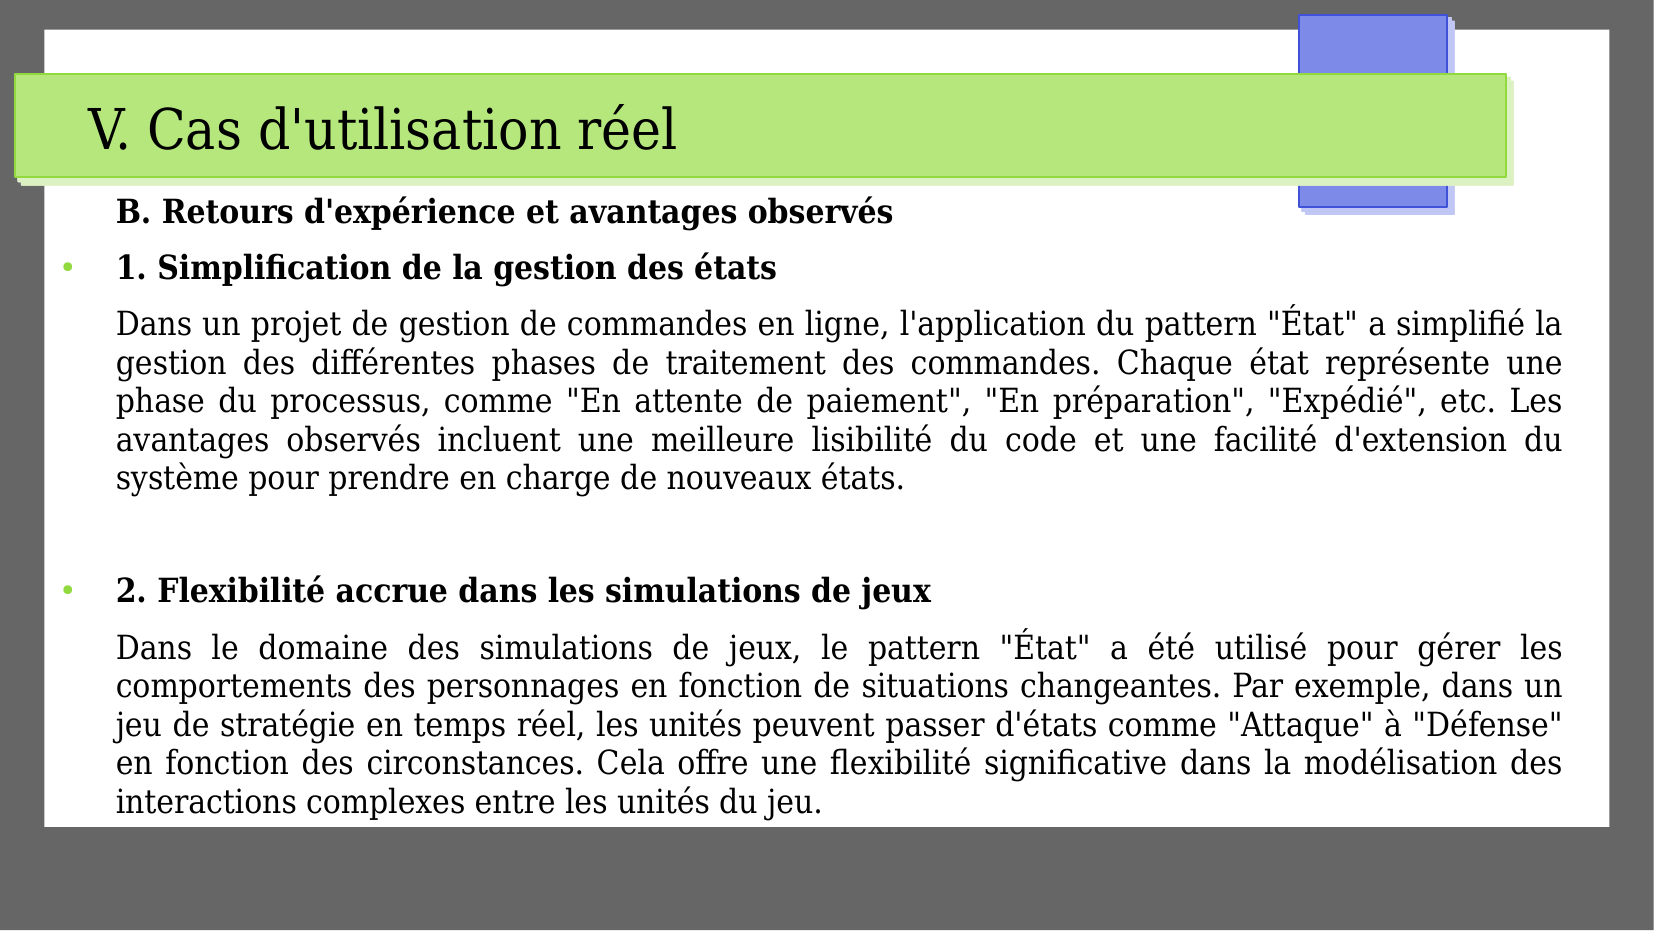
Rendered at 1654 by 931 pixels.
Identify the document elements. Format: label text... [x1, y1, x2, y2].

title V. Cas d'utilisation réel [88, 16, 1506, 178]
list B. Retours d'expérience et avantages observés 1. Simplification de la gestion des états Dans un projet de gestion de commandes en ligne, l'application du pattern "État" a simplifié la gestion des différentes phases de traitement des commandes. Chaque état représente une phase du processus, comme "En attente de paiement", "En préparation", "Expédié", etc. Les avantages observés incluent une meilleure lisibilité du code et une facilité d'extension du système pour prendre en charge de nouveaux états. 2. Flexibilité accrue dans les simulations de jeux Dans le domaine des simulations de jeux, le pattern "État" a été utilisé pour gérer les comportements des personnages en fonction de situations changeantes. Par exemple, dans un jeu de stratégie en temps réel, les unités peuvent passer d'états comme "Attaque" à "Défense" en fonction des circonstances. Cela offre une flexibilité significative dans la modélisation des interactions complexes entre les unités du jeu. [59, 191, 1565, 827]
